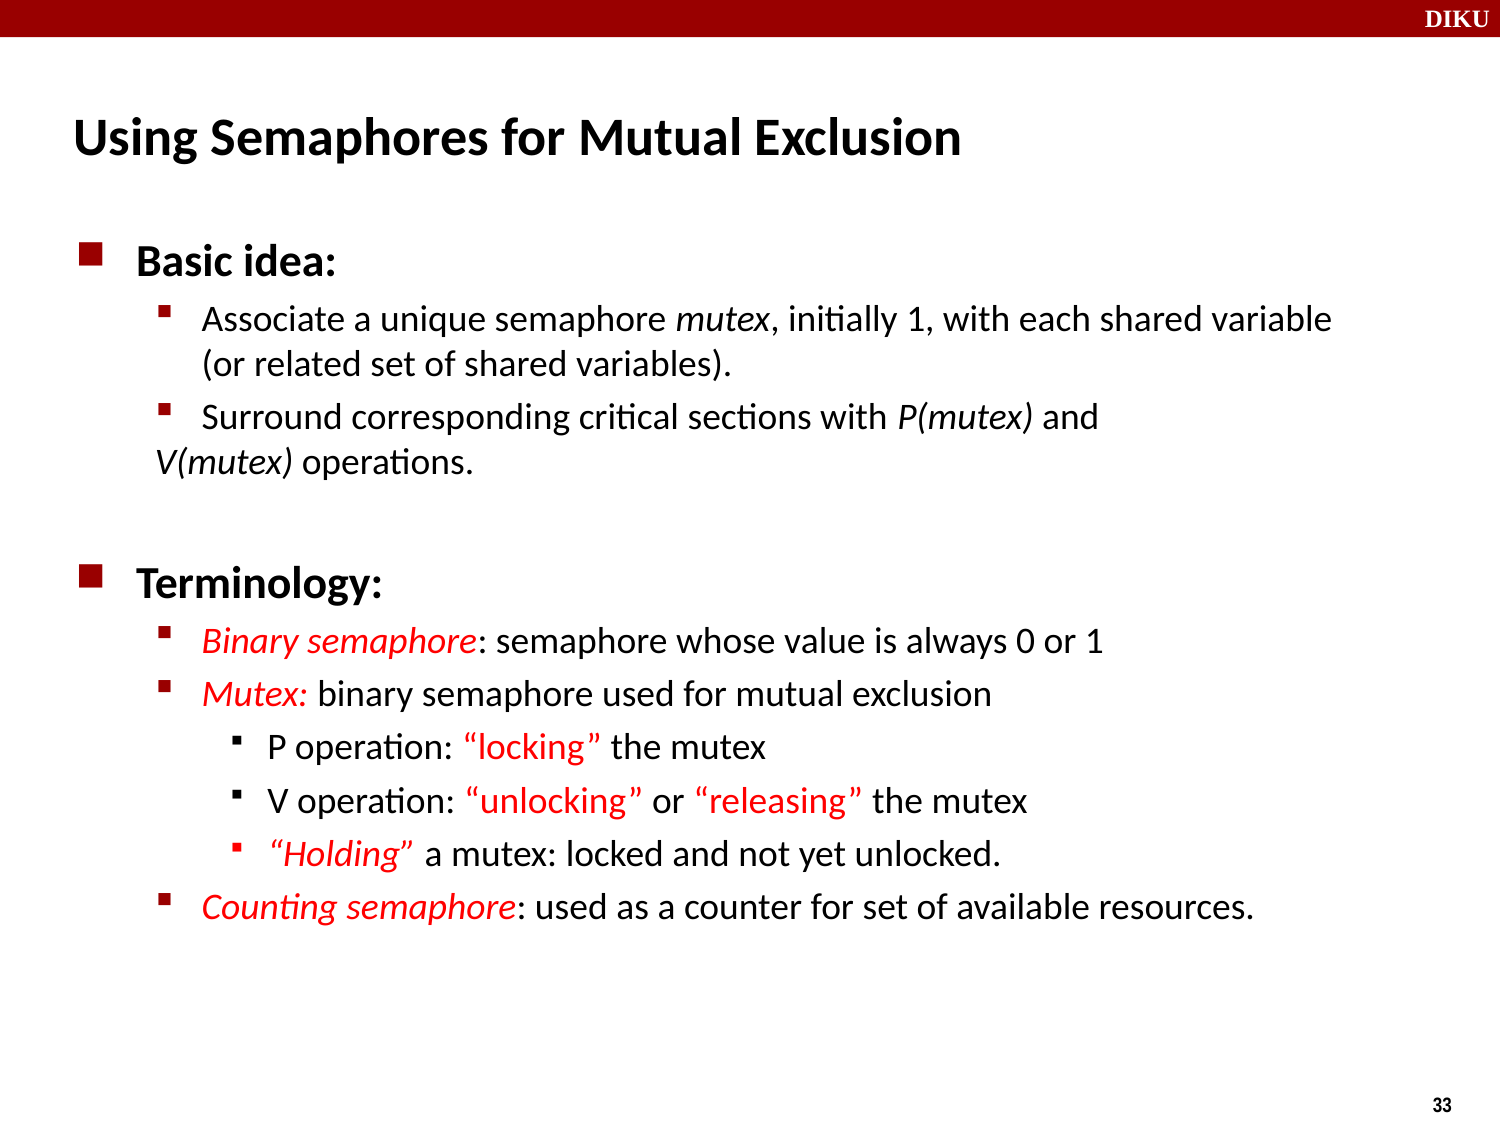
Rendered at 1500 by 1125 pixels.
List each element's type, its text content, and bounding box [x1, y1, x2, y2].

text_box Using Semaphores for Mutual Exclusion [58, 71, 1361, 197]
text_box Basic idea: Associate a unique semaphore mutex, initially 1, with each shared variable (or related set of shared variables). Surround corresponding critical sections with P(mutex) and V(mutex) operations. Terminology: Binary semaphore: semaphore whose value is always 0 or 1 Mutex: binary semaphore used for mutual exclusion P operation: “locking” the mutex V operation: “unlocking” or “releasing” the mutex “Holding” a mutex: locked and not yet unlocked. Counting semaphore: used as a counter for set of available resources. [65, 223, 1361, 1039]
